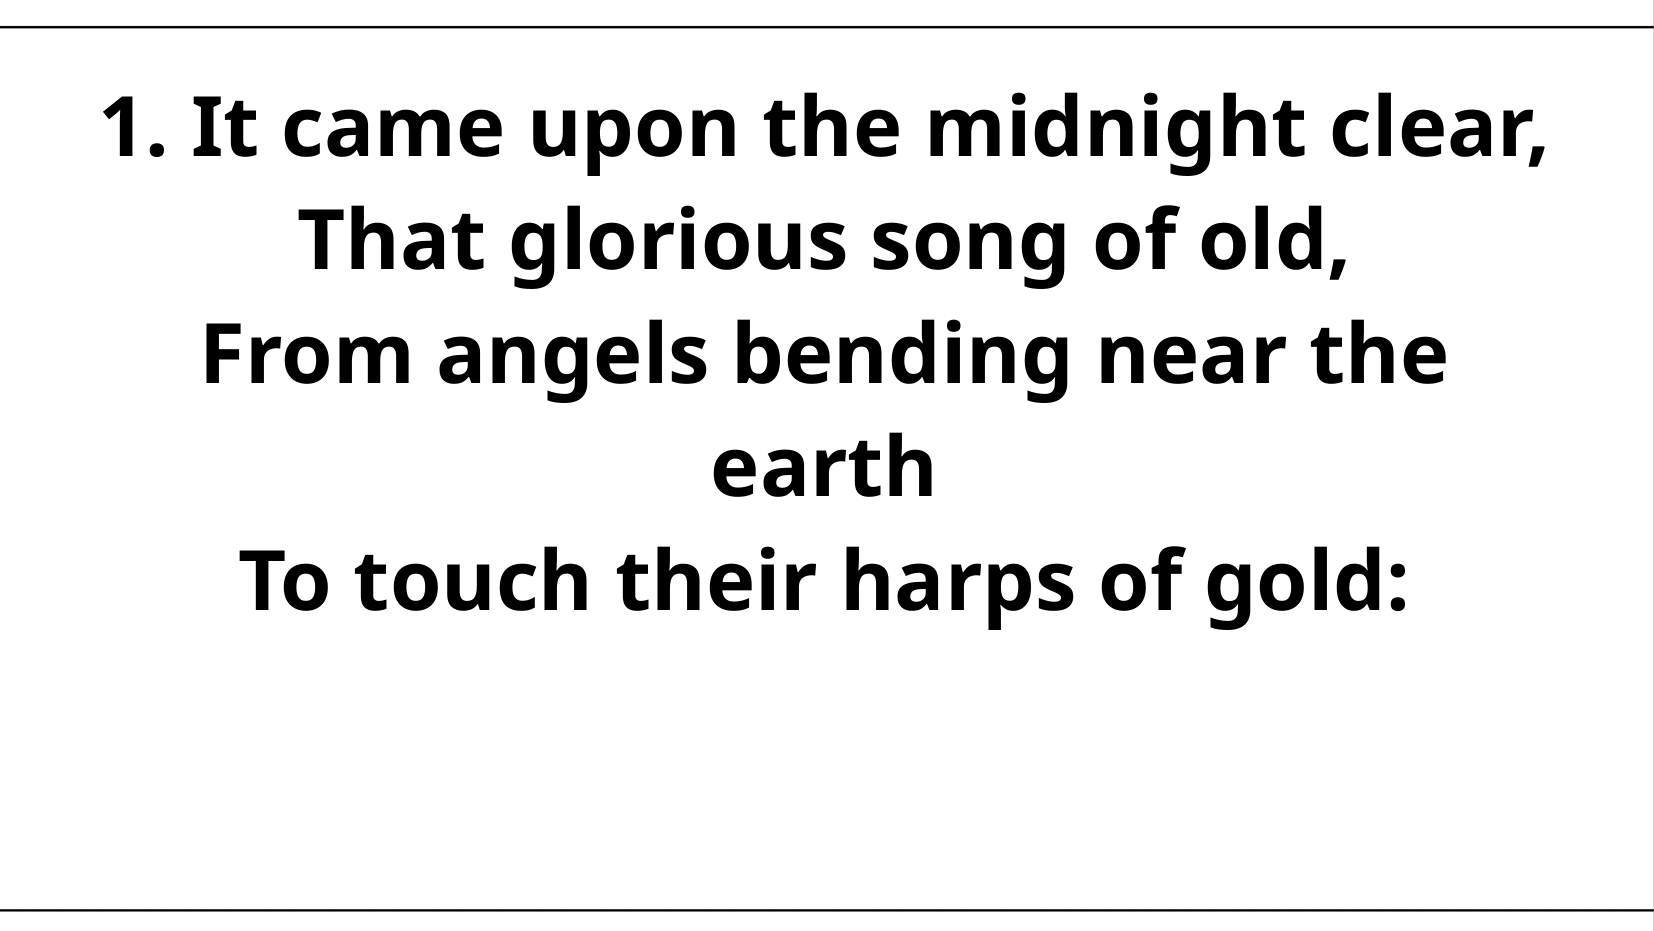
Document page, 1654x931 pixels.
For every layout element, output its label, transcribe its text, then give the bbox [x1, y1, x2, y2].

picture [0, 0, 1654, 931]
text_box 1. It came upon the midnight clear, That glorious song of old, From angels bending near the earth To touch their harps of gold: [60, 60, 1591, 574]
